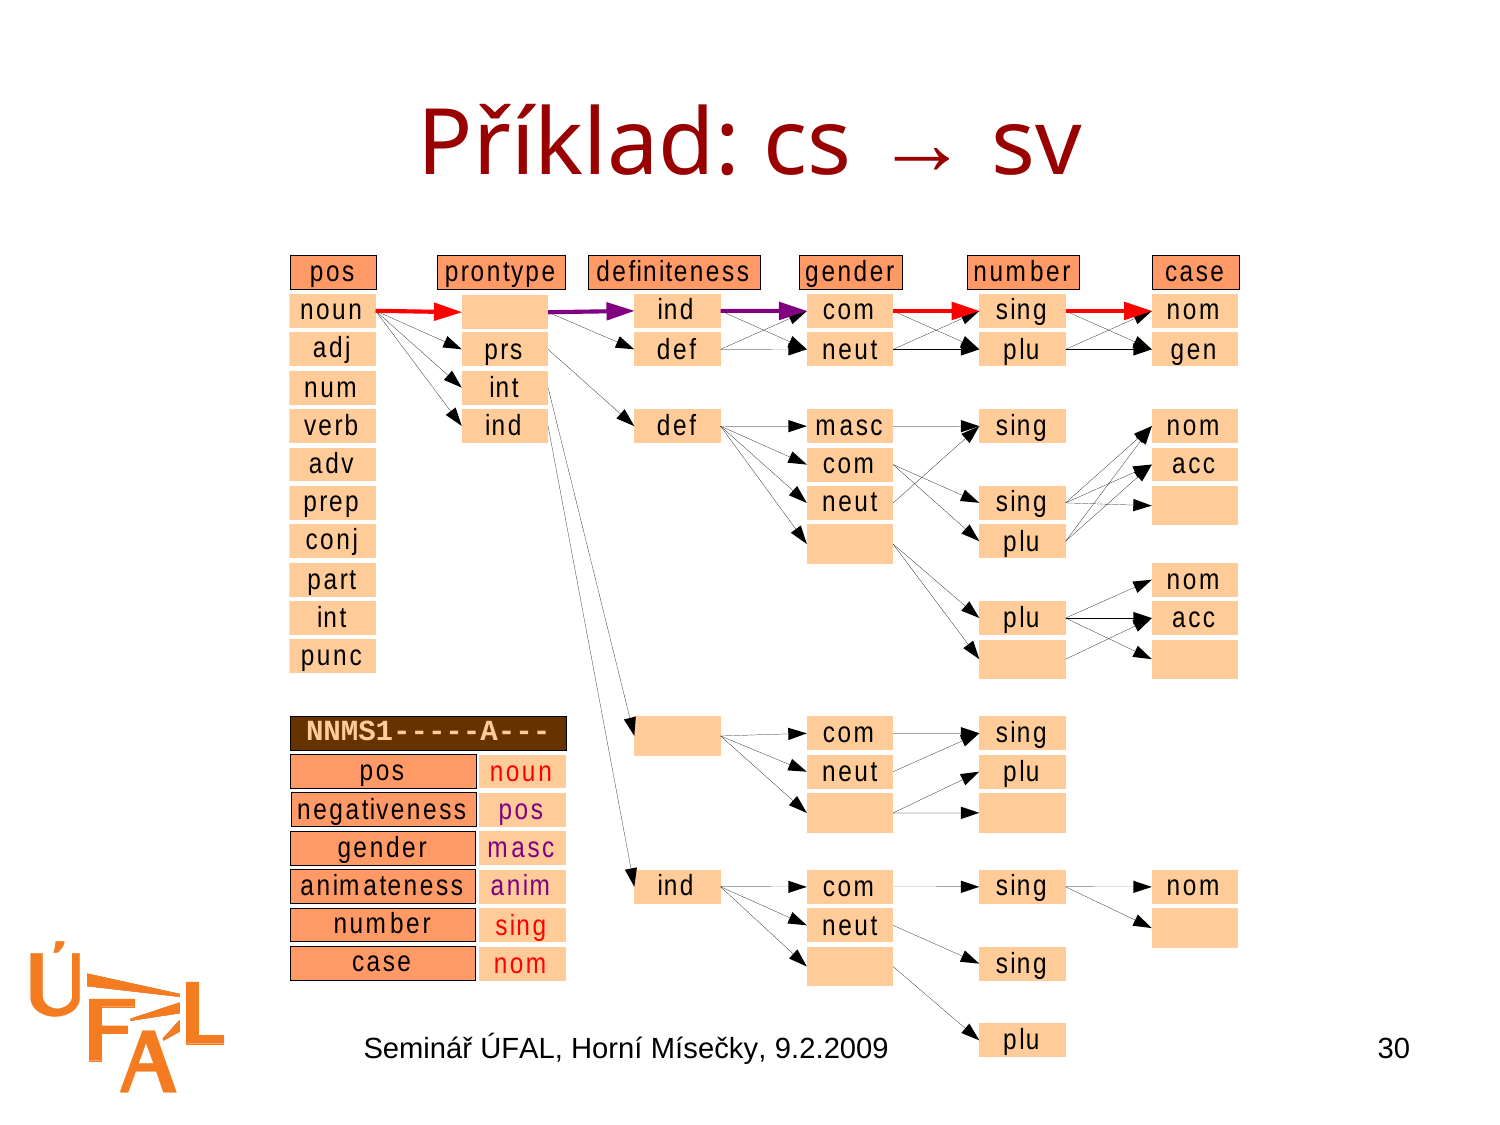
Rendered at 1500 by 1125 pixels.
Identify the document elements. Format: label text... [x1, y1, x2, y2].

picture [289, 255, 1241, 1059]
title Příklad: cs → sv [75, 45, 1426, 233]
